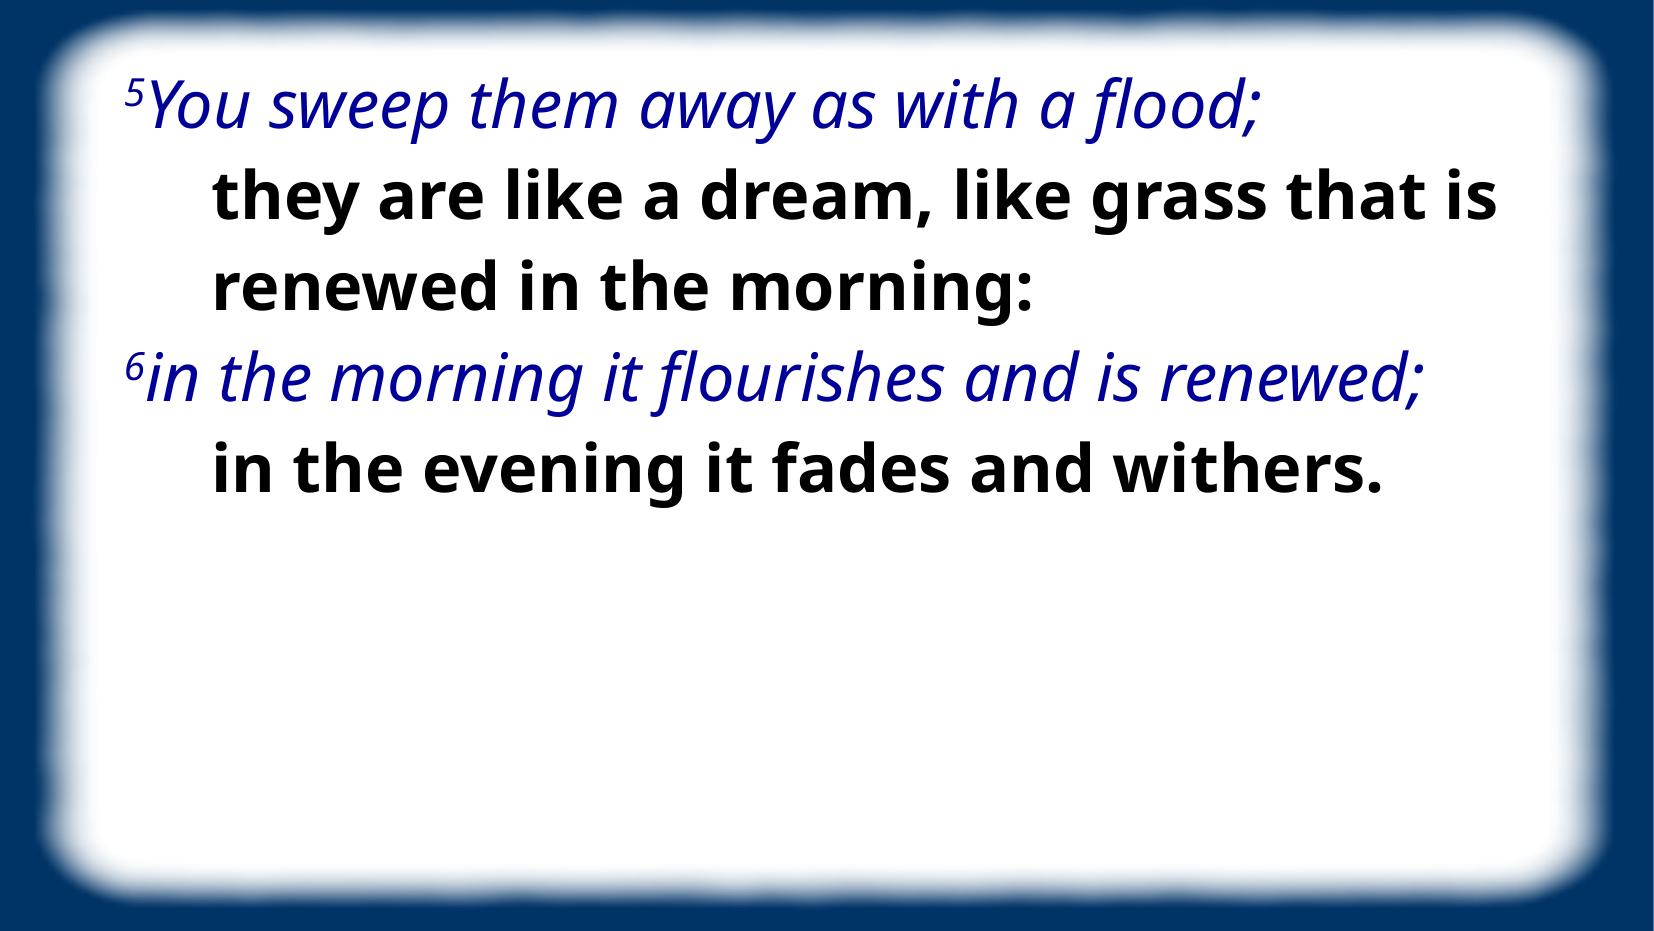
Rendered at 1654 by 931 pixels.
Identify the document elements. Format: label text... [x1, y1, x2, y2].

picture [0, 0, 1654, 931]
text_box 5You sweep them away as with a flood; they are like a dream, like grass that is renewed in the morning: 6in the morning it flourishes and is renewed; in the evening it fades and withers. [109, 50, 1550, 531]
